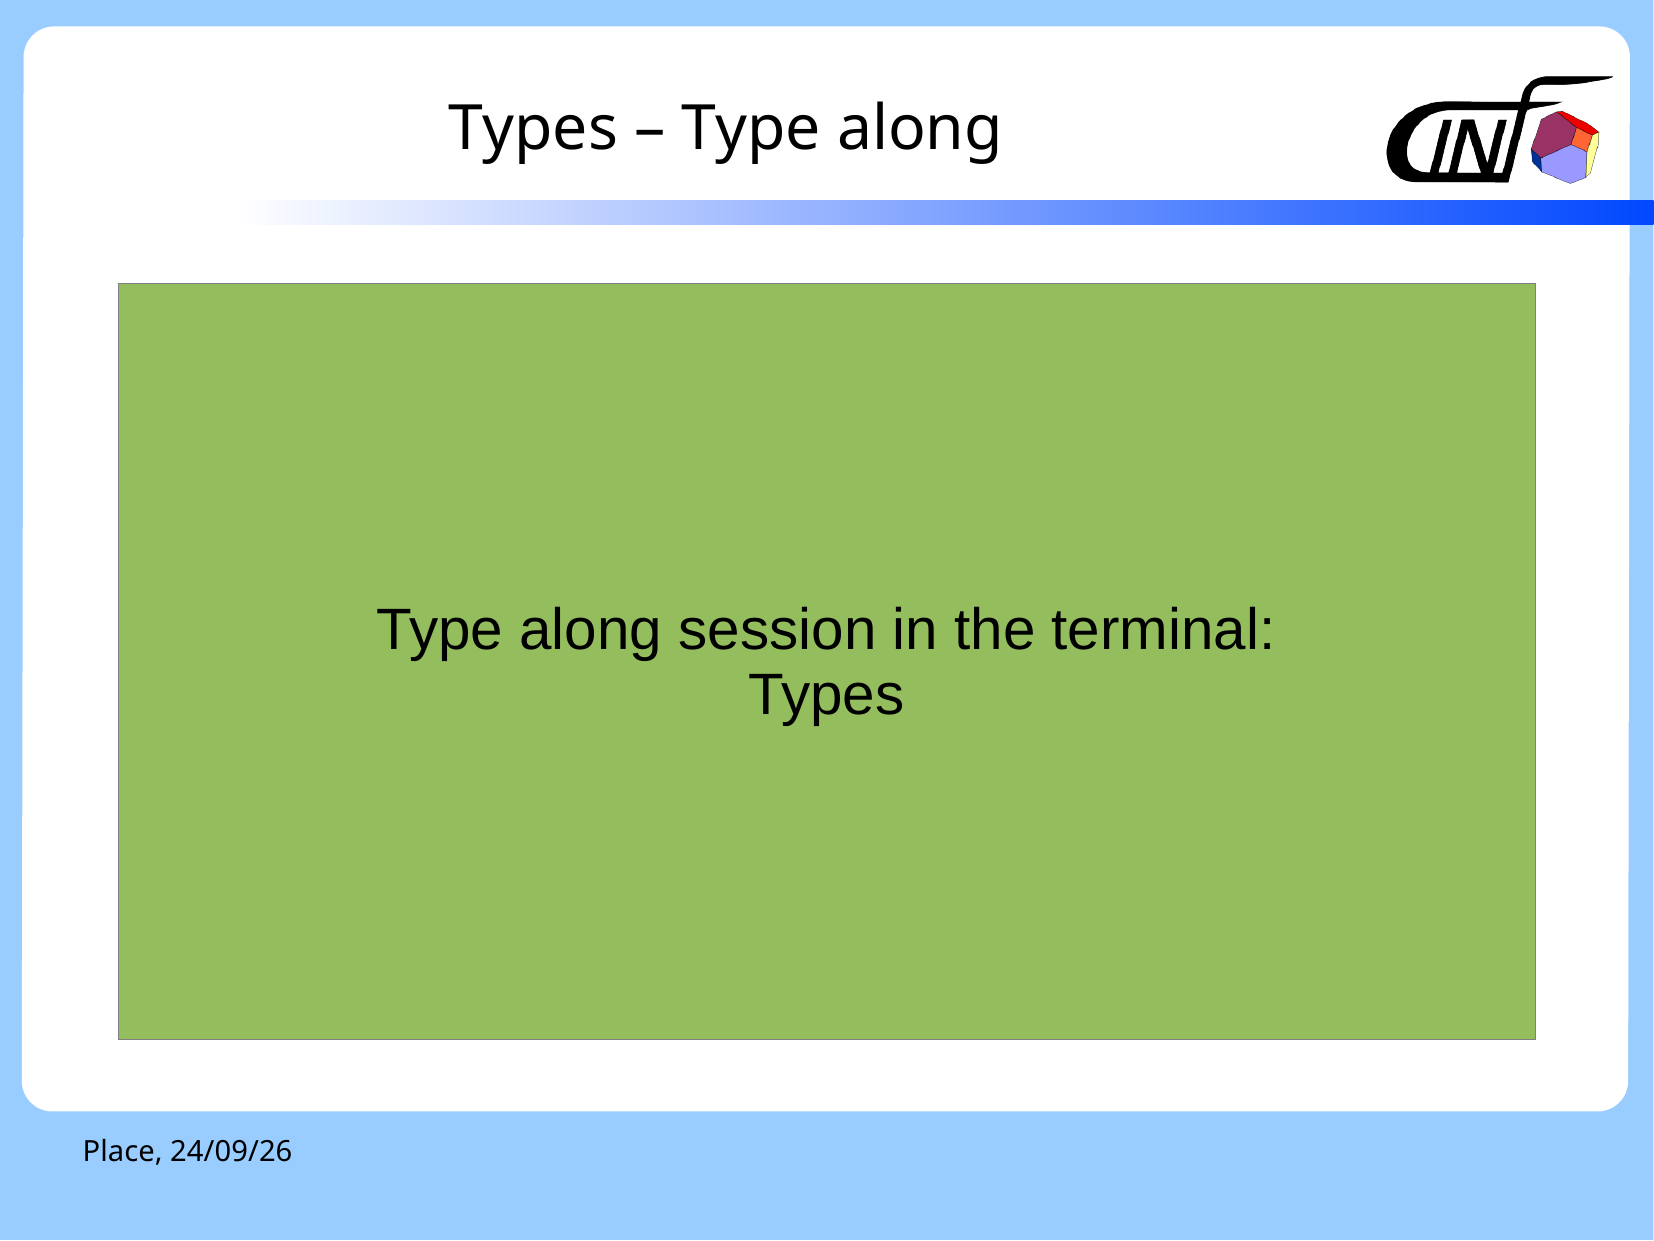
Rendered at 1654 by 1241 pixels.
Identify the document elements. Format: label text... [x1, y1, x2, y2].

title Types – Type along [82, 49, 1371, 201]
text_box Type along session in the terminal: Types [118, 283, 1536, 1040]
table_header B [956, 201, 961, 224]
picture [1386, 76, 1613, 184]
